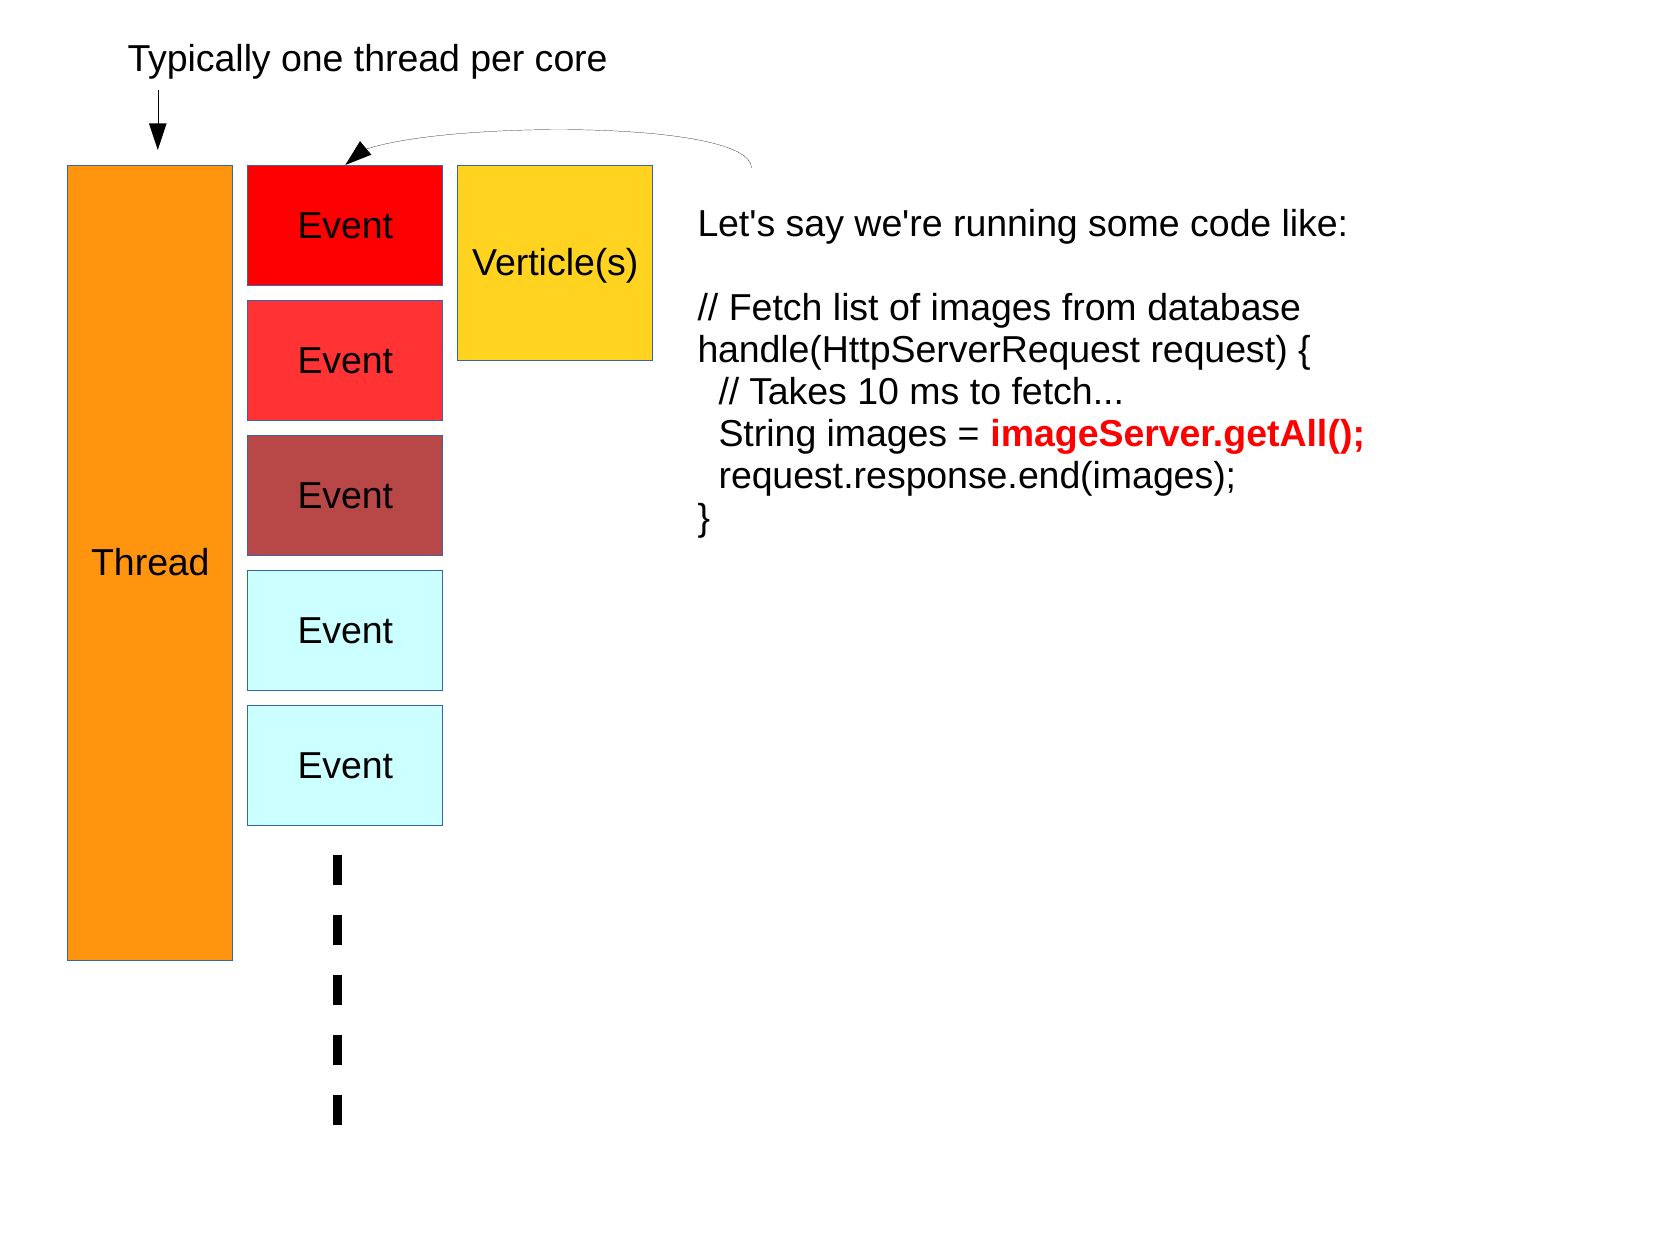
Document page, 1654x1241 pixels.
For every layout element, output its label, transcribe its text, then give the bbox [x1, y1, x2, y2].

text_box Event [247, 165, 443, 286]
text_box Event [247, 570, 443, 691]
text_box Event [247, 705, 443, 826]
text_box Thread [67, 165, 233, 961]
text_box Event [247, 300, 443, 421]
text_box Verticle(s) [457, 165, 653, 361]
text_box Let's say we're running some code like: // Fetch list of images from database handle(HttpServerRequest request) { // Takes 10 ms to fetch... String images = imageServer.getAll(); request.response.end(images); } [682, 195, 1381, 546]
text_box Event [247, 435, 443, 556]
text_box Typically one thread per core [112, 30, 623, 87]
